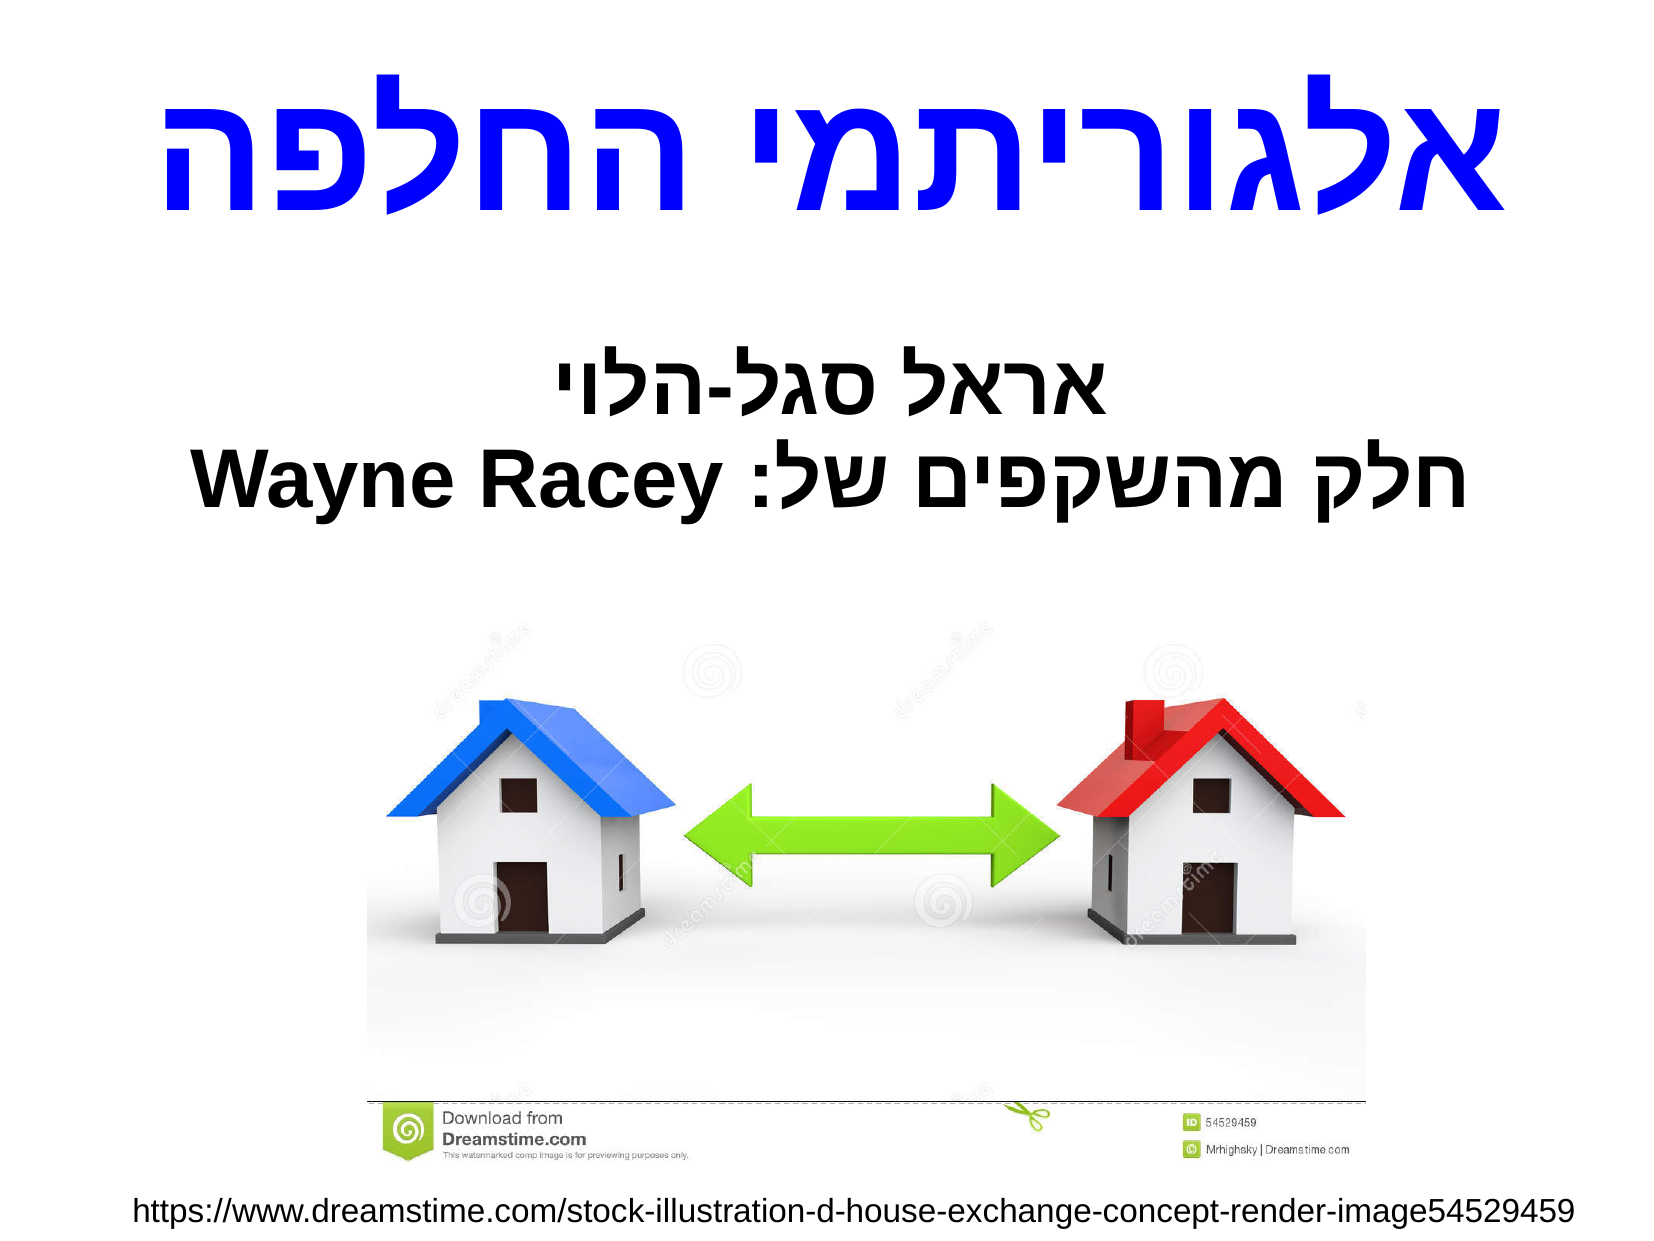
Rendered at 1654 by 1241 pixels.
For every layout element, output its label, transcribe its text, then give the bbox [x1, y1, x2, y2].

picture [367, 539, 1366, 1171]
title אלגוריתמי החלפה אראל סגל-הלוי חלק מהשקפים של: Wayne Racey [86, 45, 1576, 541]
text_box https://www.dreamstime.com/stock-illustration-d-house-exchange-concept-render-image54529459 [90, 1185, 1621, 1241]
